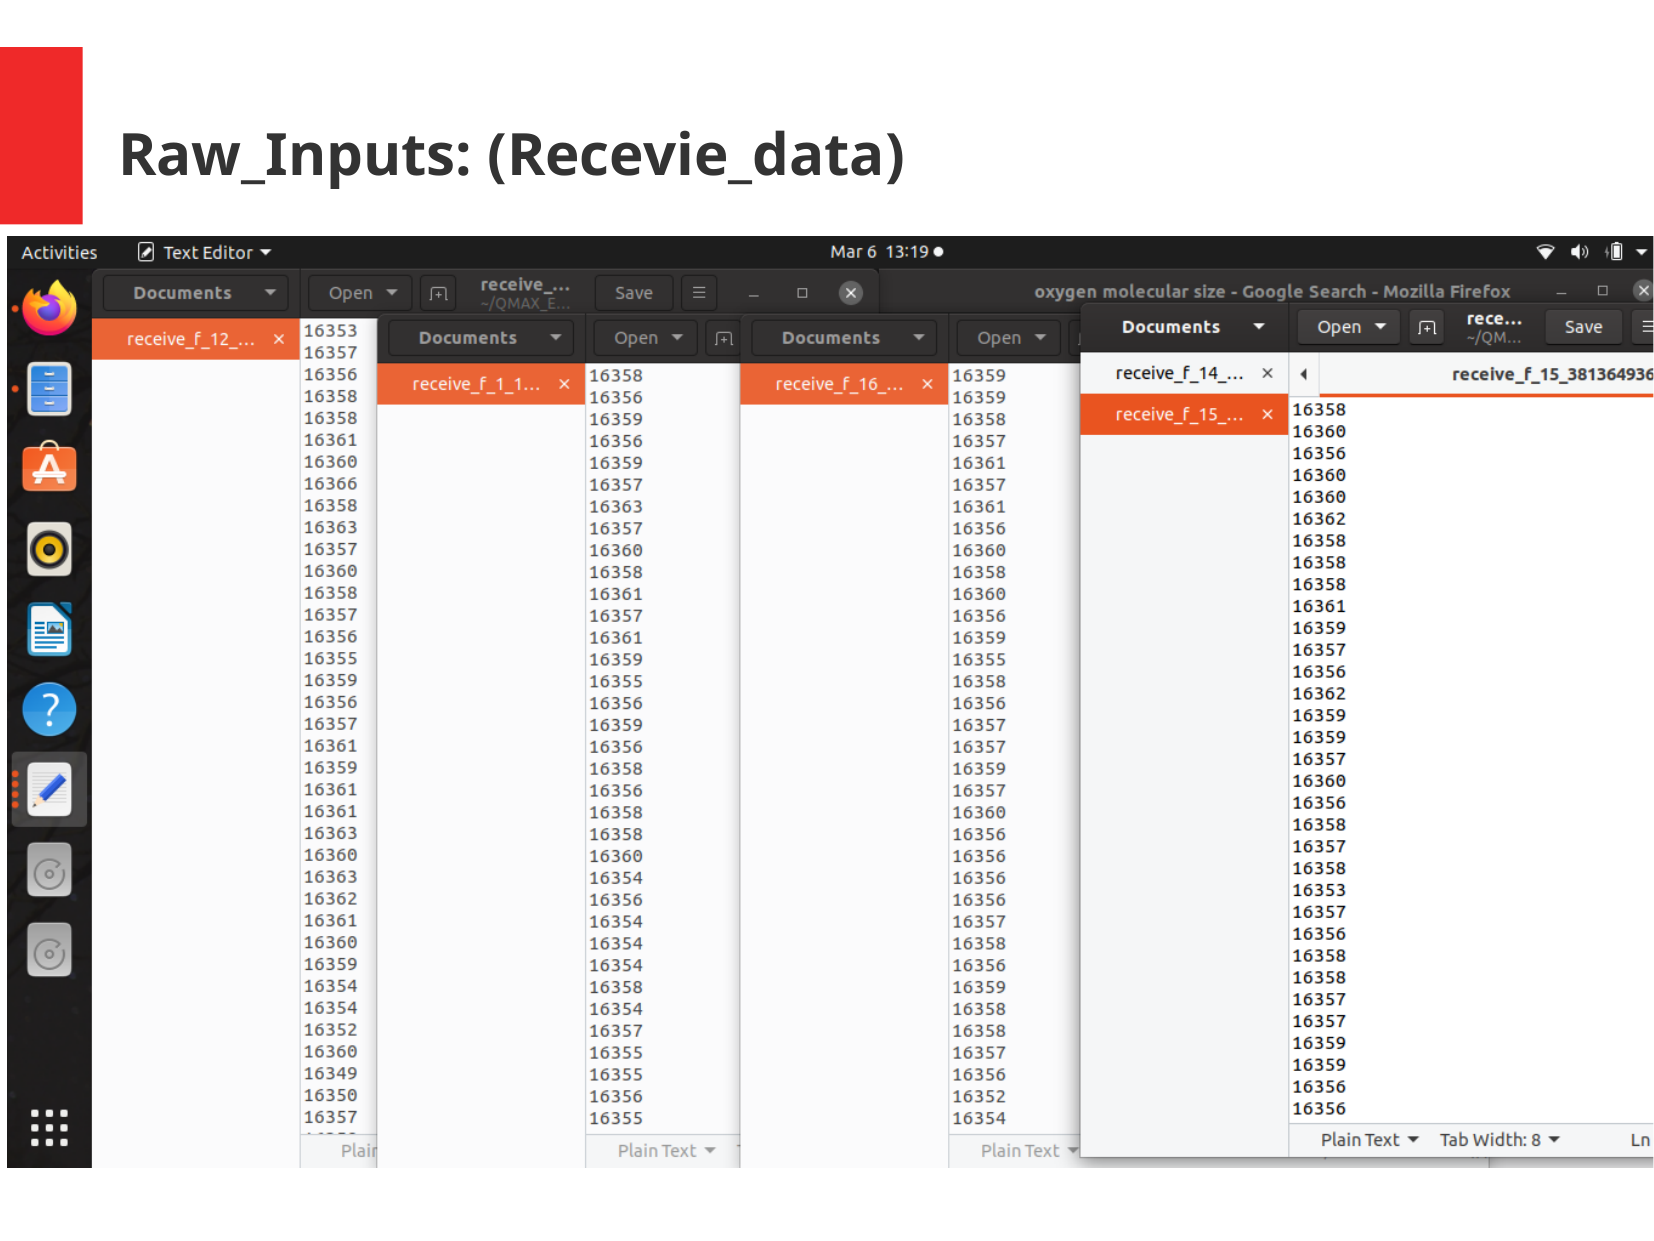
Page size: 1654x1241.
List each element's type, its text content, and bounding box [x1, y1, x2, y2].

title Raw_Inputs: (Recevie_data) [118, 49, 1571, 236]
picture [7, 236, 1654, 1169]
